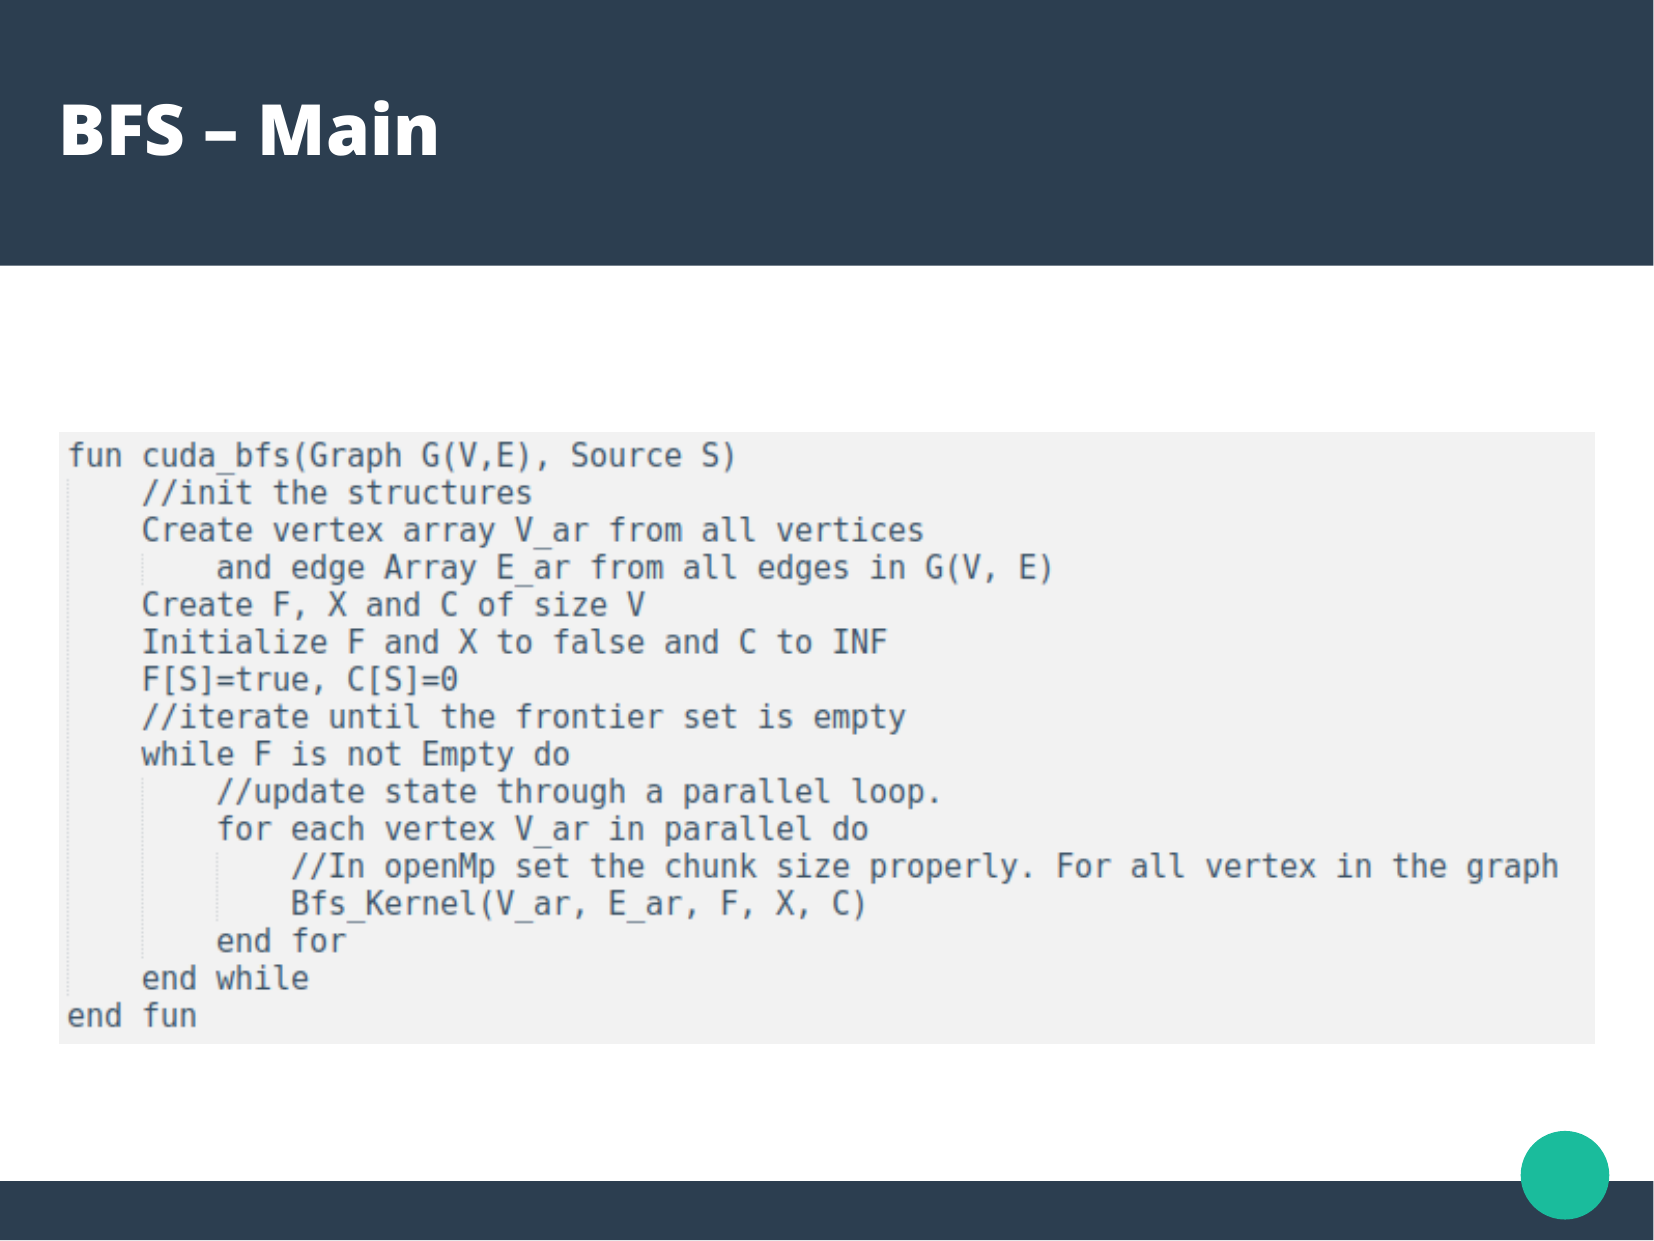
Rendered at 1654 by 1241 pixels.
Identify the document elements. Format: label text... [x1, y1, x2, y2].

title BFS – Main [59, 49, 1595, 207]
picture [59, 432, 1595, 1044]
